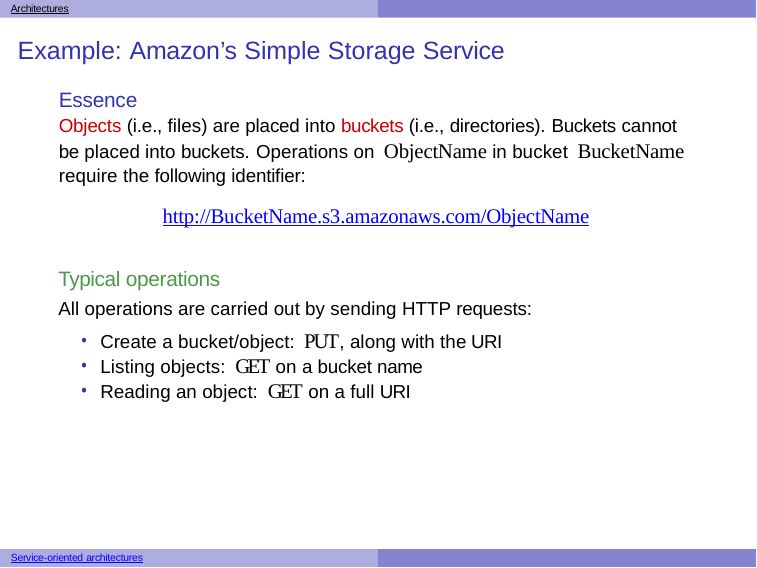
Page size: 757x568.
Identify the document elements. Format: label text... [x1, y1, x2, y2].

text_box [0, 549, 756, 567]
text_box Essence Objects (i.e., files) are placed into buckets (i.e., directories). Buckets cannot be placed into buckets. Operations on ObjectName in bucket BucketName require the following identifier: http://BucketName.s3.amazonaws.com/ObjectName Typical operations All operations are carried out by sending HTTP requests: Create a bucket/object: PUT, along with the URI Listing objects: GET on a bucket name Reading an object: GET on a full URI [50, 81, 701, 404]
text_box Architectures [8, 0, 748, 15]
title Example: Amazon’s Simple Storage Service [15, 32, 508, 130]
text_box Service-oriented architectures [8, 549, 152, 564]
